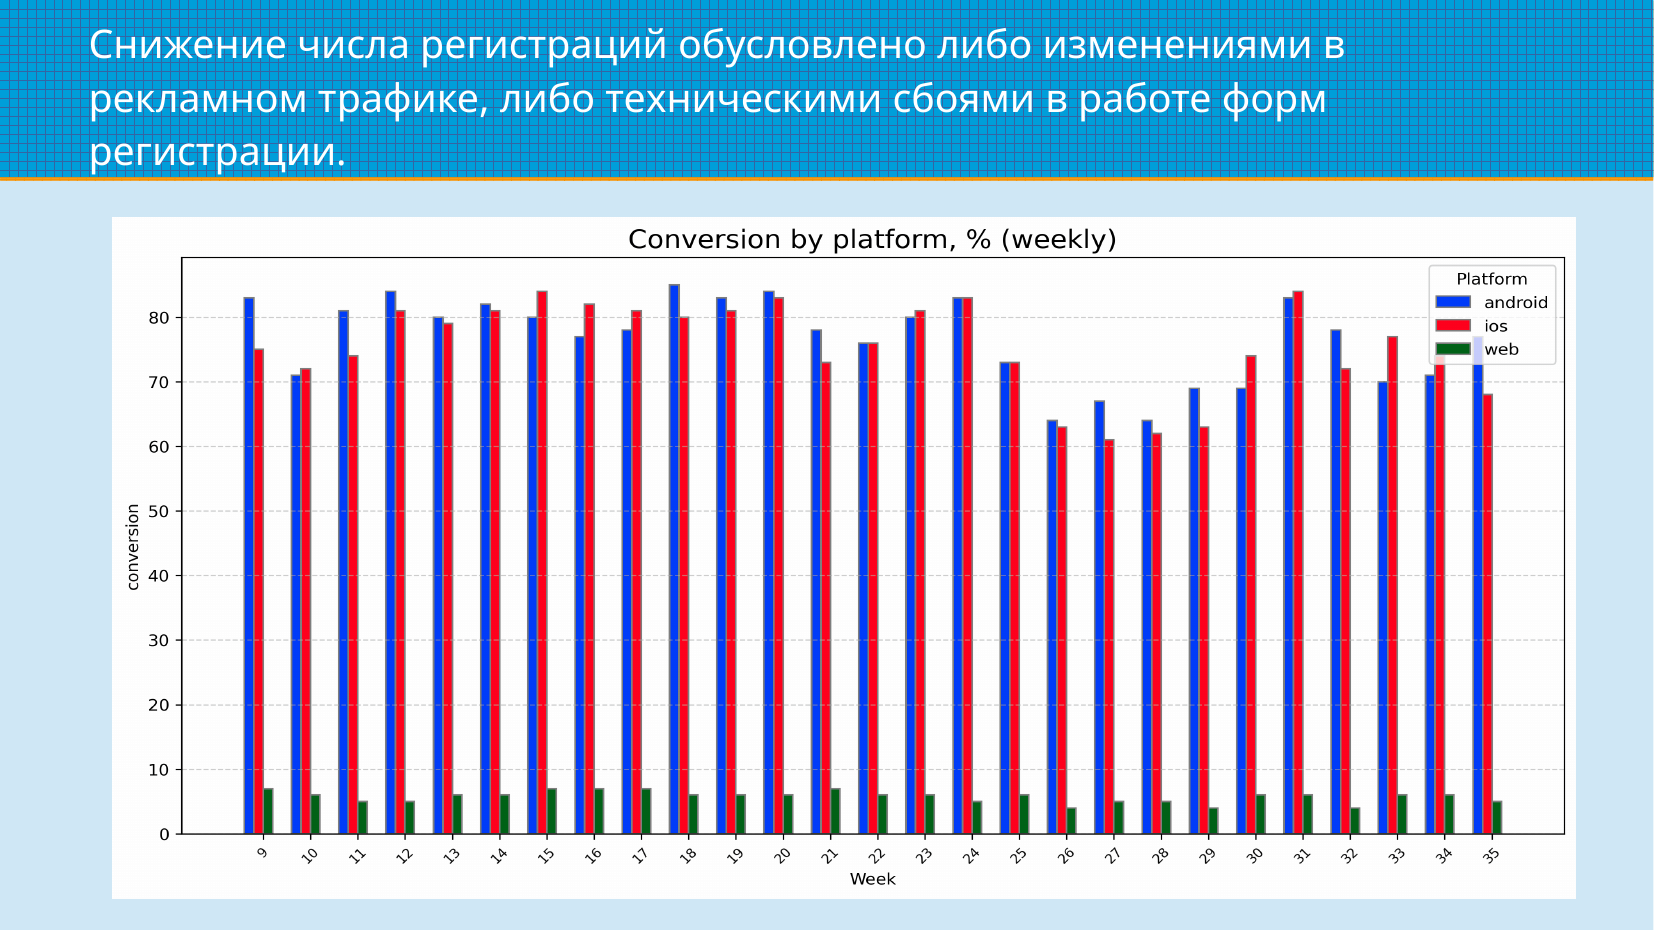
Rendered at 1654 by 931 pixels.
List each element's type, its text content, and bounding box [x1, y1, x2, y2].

title Снижение числа регистраций обусловлено либо изменениями в рекламном трафике, либо техническими сбоями в работе форм регистрации. [88, 14, 1565, 178]
picture [112, 217, 1576, 899]
